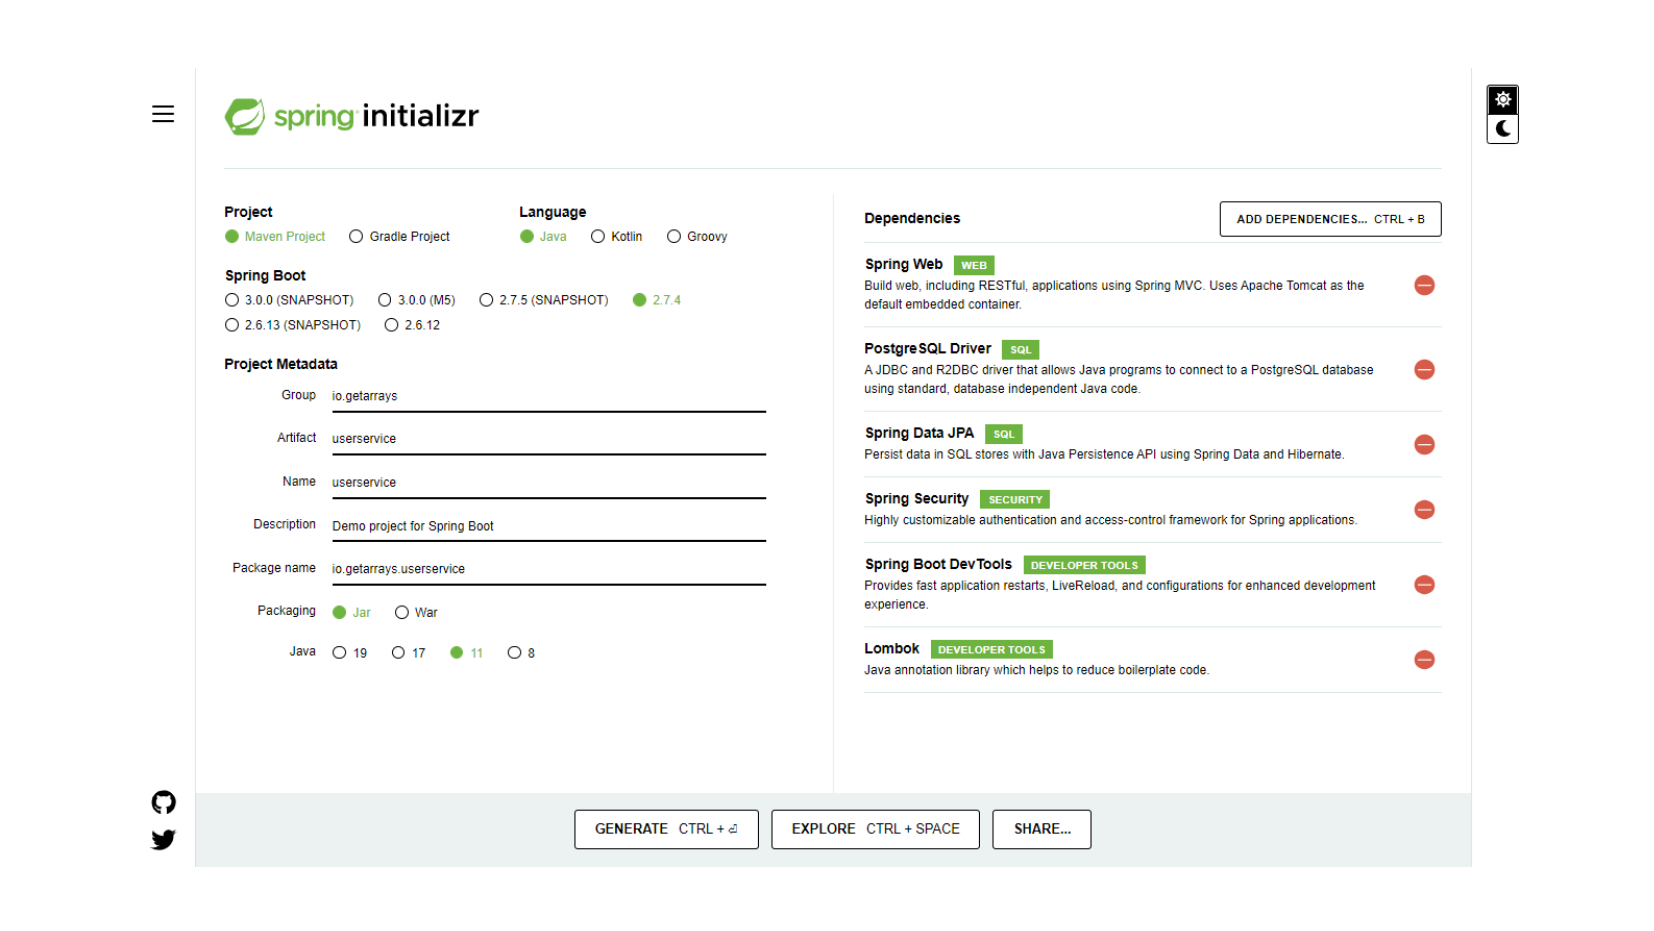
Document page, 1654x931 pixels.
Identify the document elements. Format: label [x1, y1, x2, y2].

picture [122, 68, 1544, 867]
